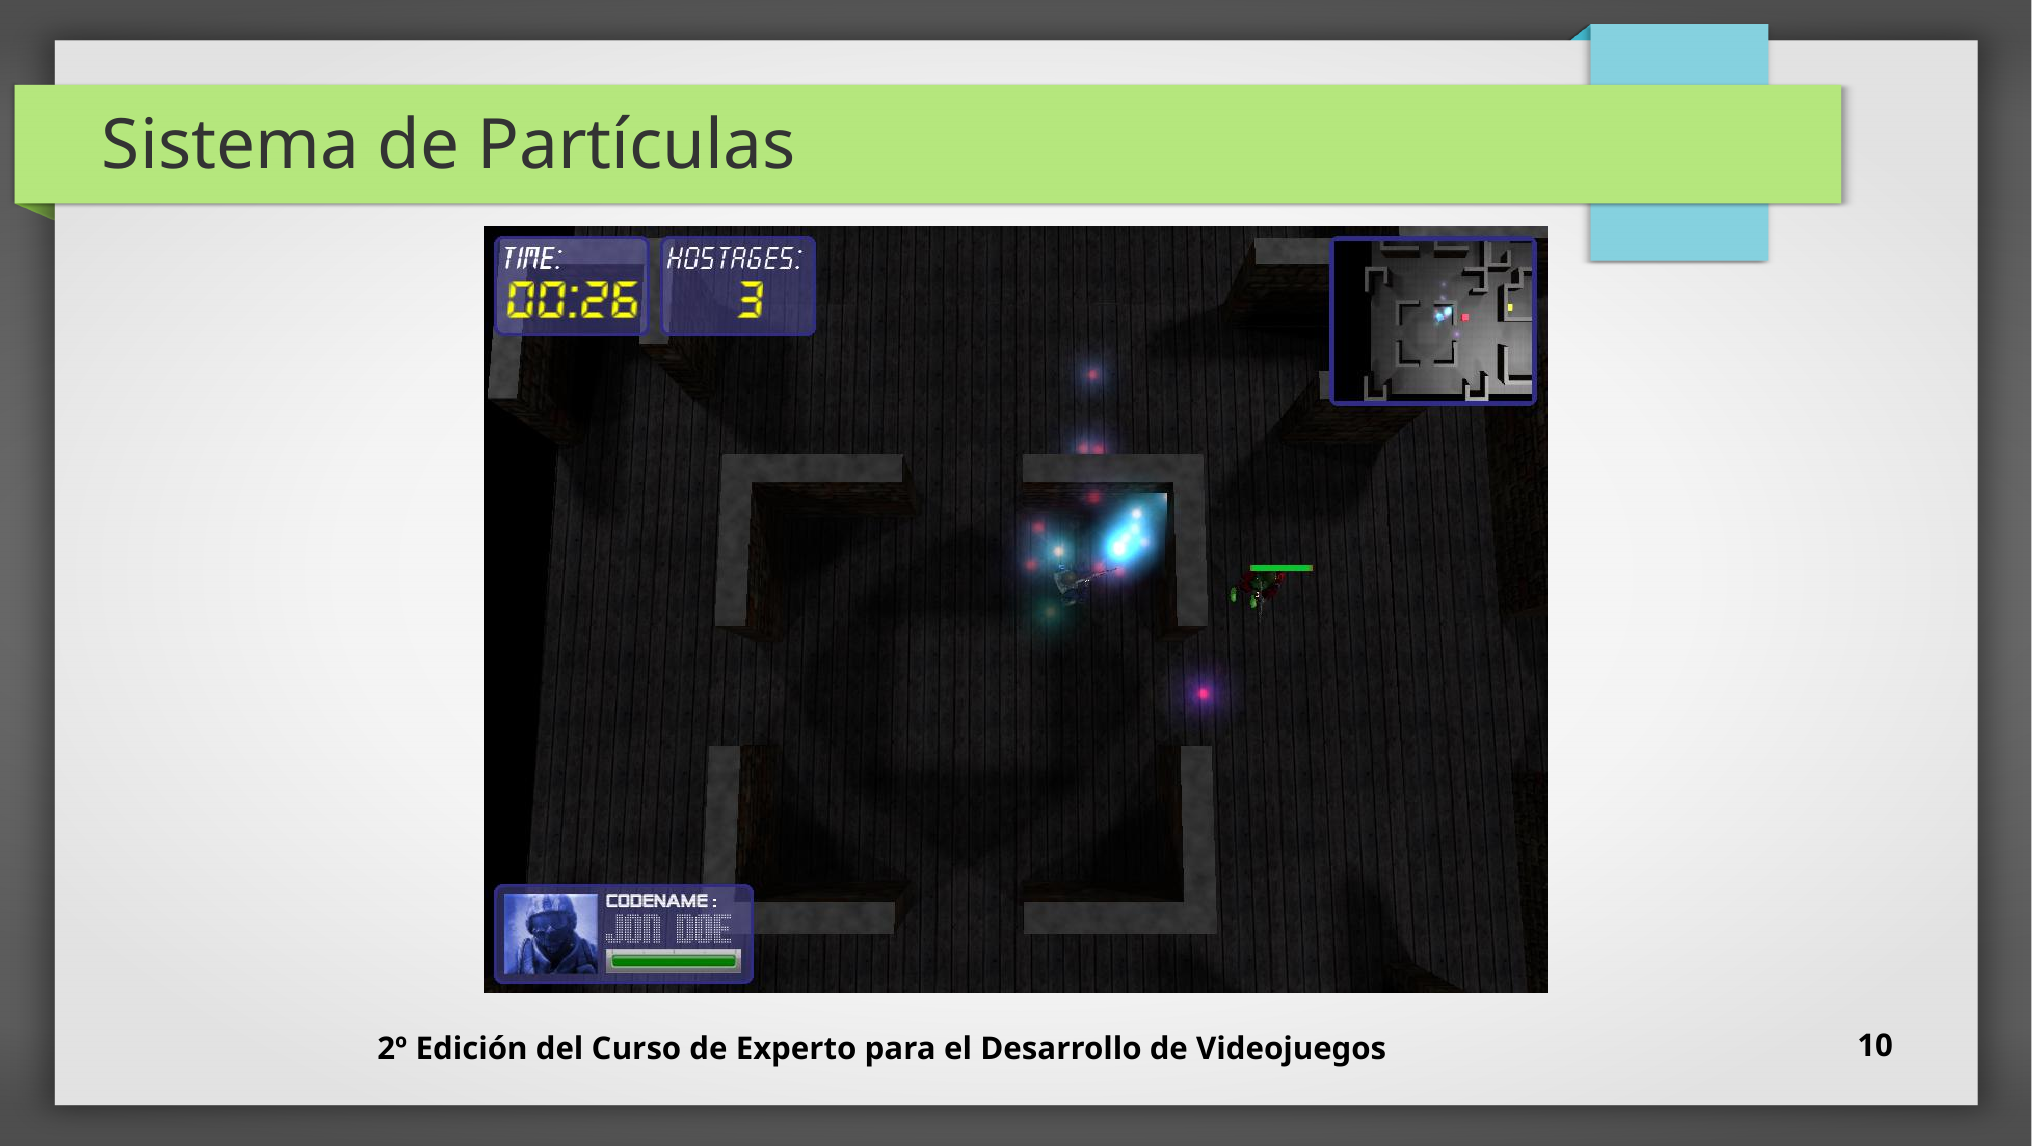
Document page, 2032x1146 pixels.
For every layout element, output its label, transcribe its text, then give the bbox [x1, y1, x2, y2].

title Sistema de Partículas [101, 45, 1931, 237]
picture [0, 0, 2032, 1146]
text_box 2º Edición del Curso de Experto para el Desarrollo de Videojuegos [362, 1018, 1669, 1085]
text_box <número> [1842, 1015, 2032, 1082]
